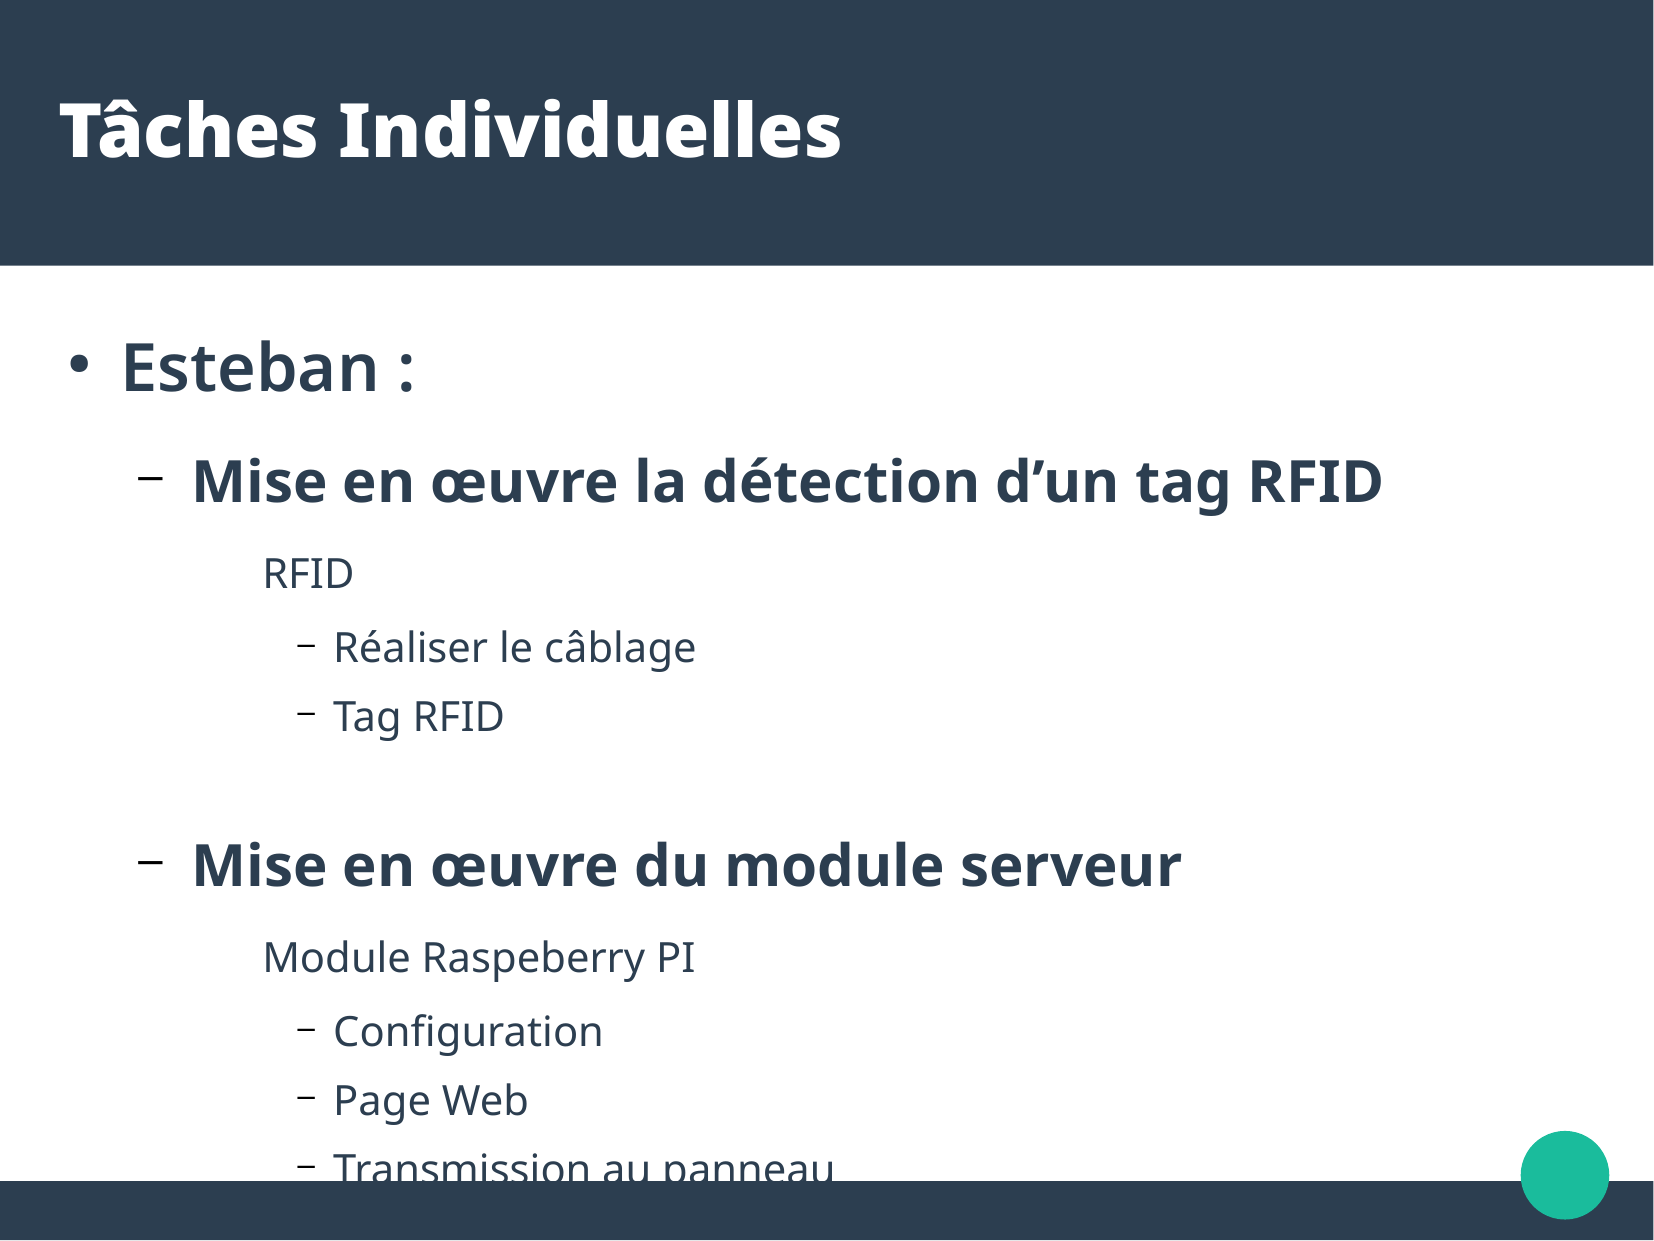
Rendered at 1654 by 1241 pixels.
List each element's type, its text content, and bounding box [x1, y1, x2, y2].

title Tâches Individuelles [59, 49, 1595, 207]
list Esteban : Mise en œuvre la détection d’un tag RFID RFID Réaliser le câblage Tag RFID Mise en œuvre du module serveur Module Raspeberry PI Configuration Page Web Transmission au panneau [49, 320, 1586, 1148]
